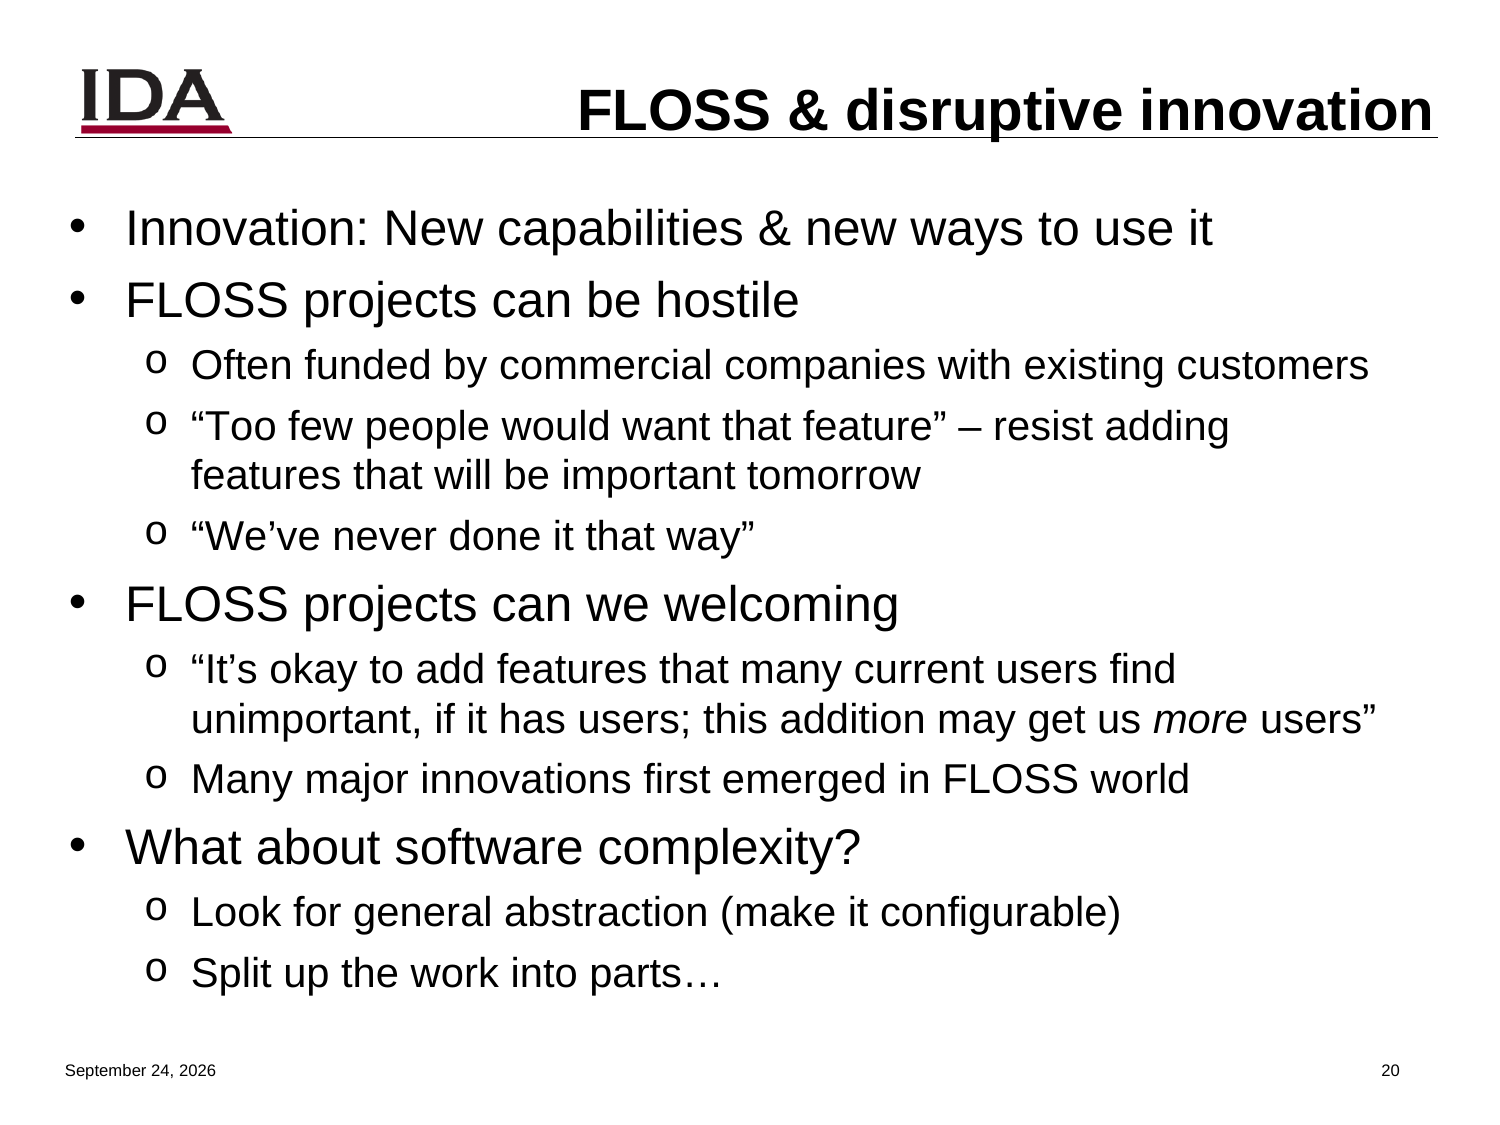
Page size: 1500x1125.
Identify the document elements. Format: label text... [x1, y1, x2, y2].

text_box November 9, 2011 [49, 1012, 363, 1088]
list Innovation: New capabilities & new ways to use it FLOSS projects can be hostile Often funded by commercial companies with existing customers “Too few people would want that feature” – resist adding features that will be important tomorrow “We’ve never done it that way” FLOSS projects can we welcoming “It’s okay to add features that many current users find unimportant, if it has users; this addition may get us more users” Many major innovations first emerged in FLOSS world What about software complexity? Look for general abstraction (make it configurable) Split up the work into parts… [53, 187, 1401, 1013]
text_box <number> [1102, 1012, 1415, 1088]
picture [77, 65, 233, 138]
title FLOSS & disruptive innovation [425, 63, 1450, 150]
